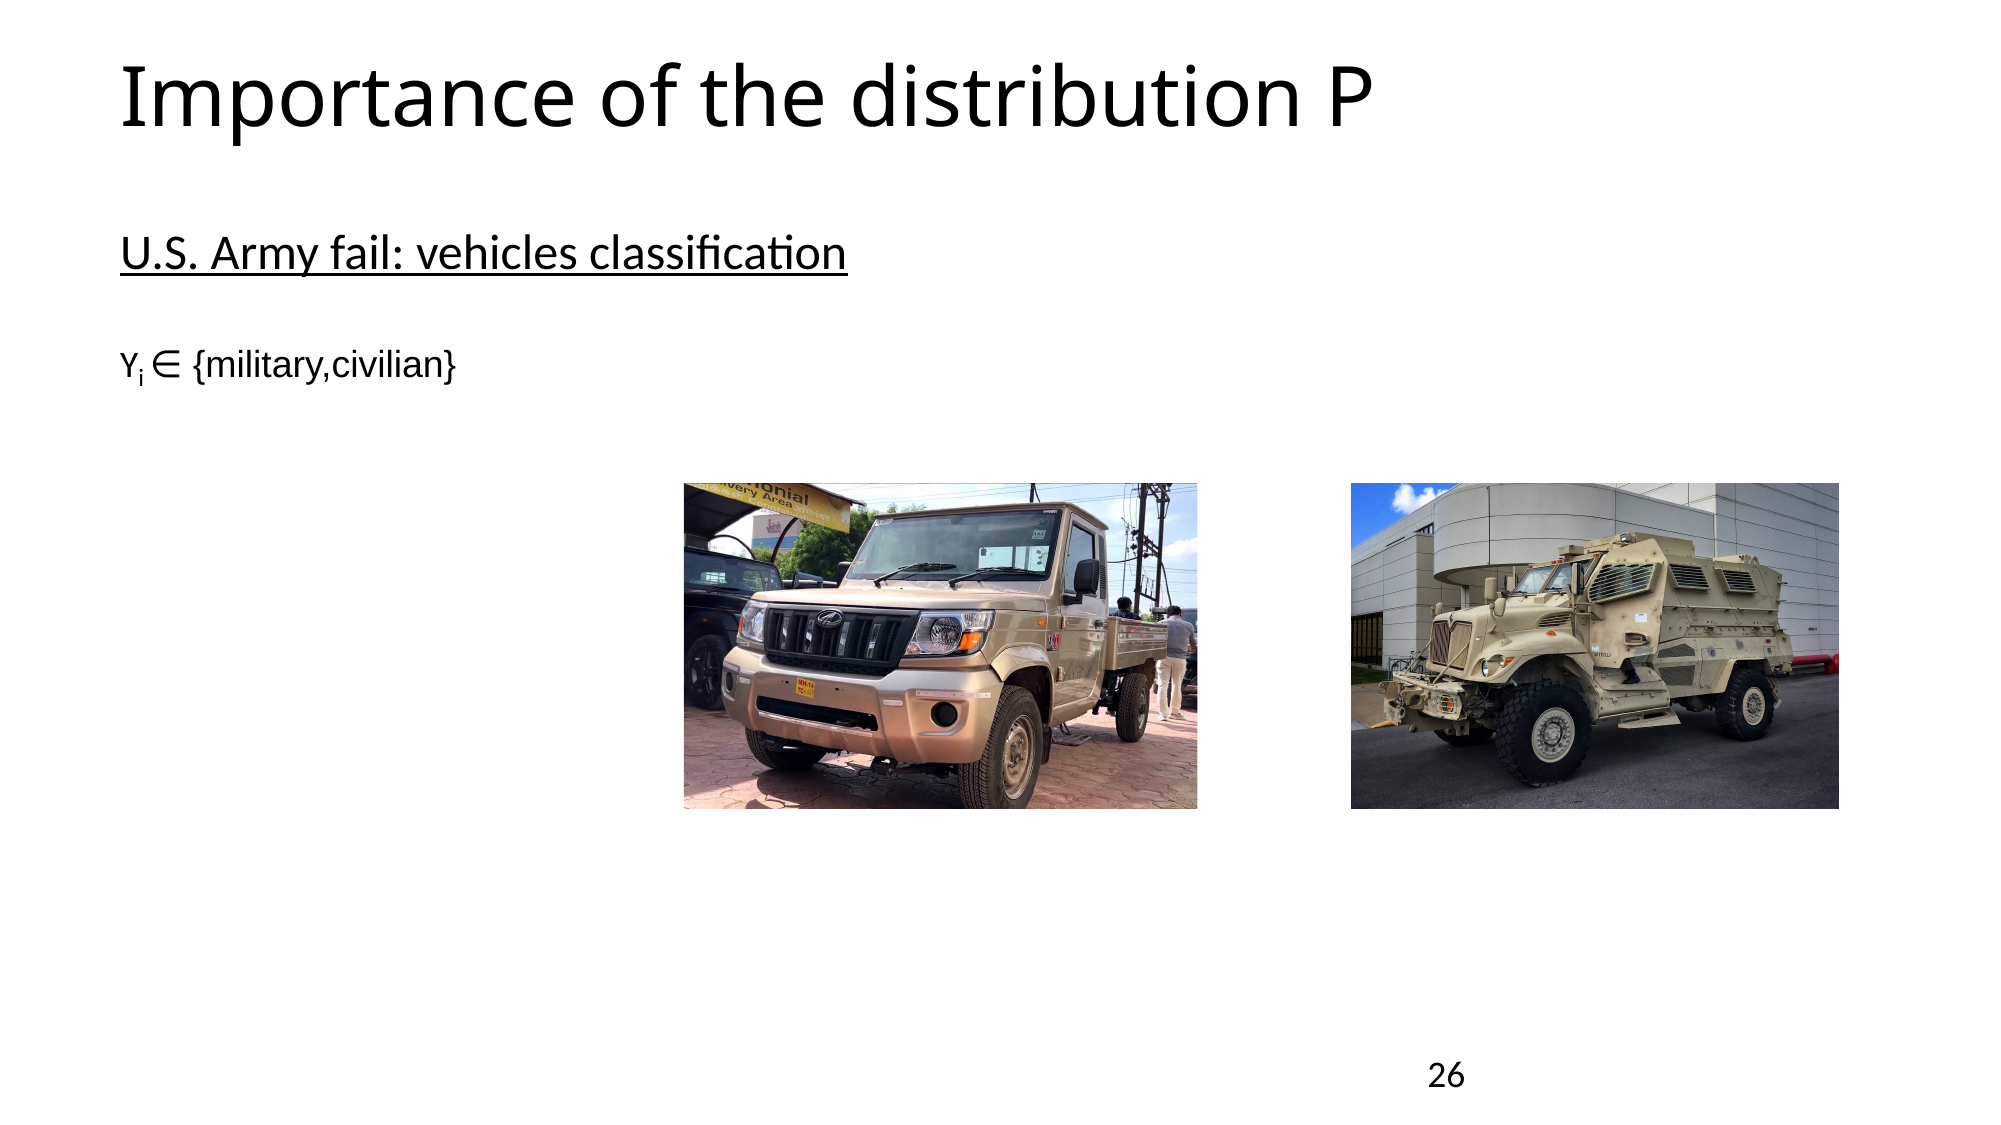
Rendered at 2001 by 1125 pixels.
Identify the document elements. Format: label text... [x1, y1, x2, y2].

text_box Importance of the distribution P [105, 36, 1412, 153]
text_box U.S. Army fail: vehicles classification Yi ∈ {military,civilian} [105, 212, 975, 425]
picture [1351, 483, 1839, 809]
text_box [1412, 1042, 1863, 1103]
picture [683, 483, 1198, 809]
